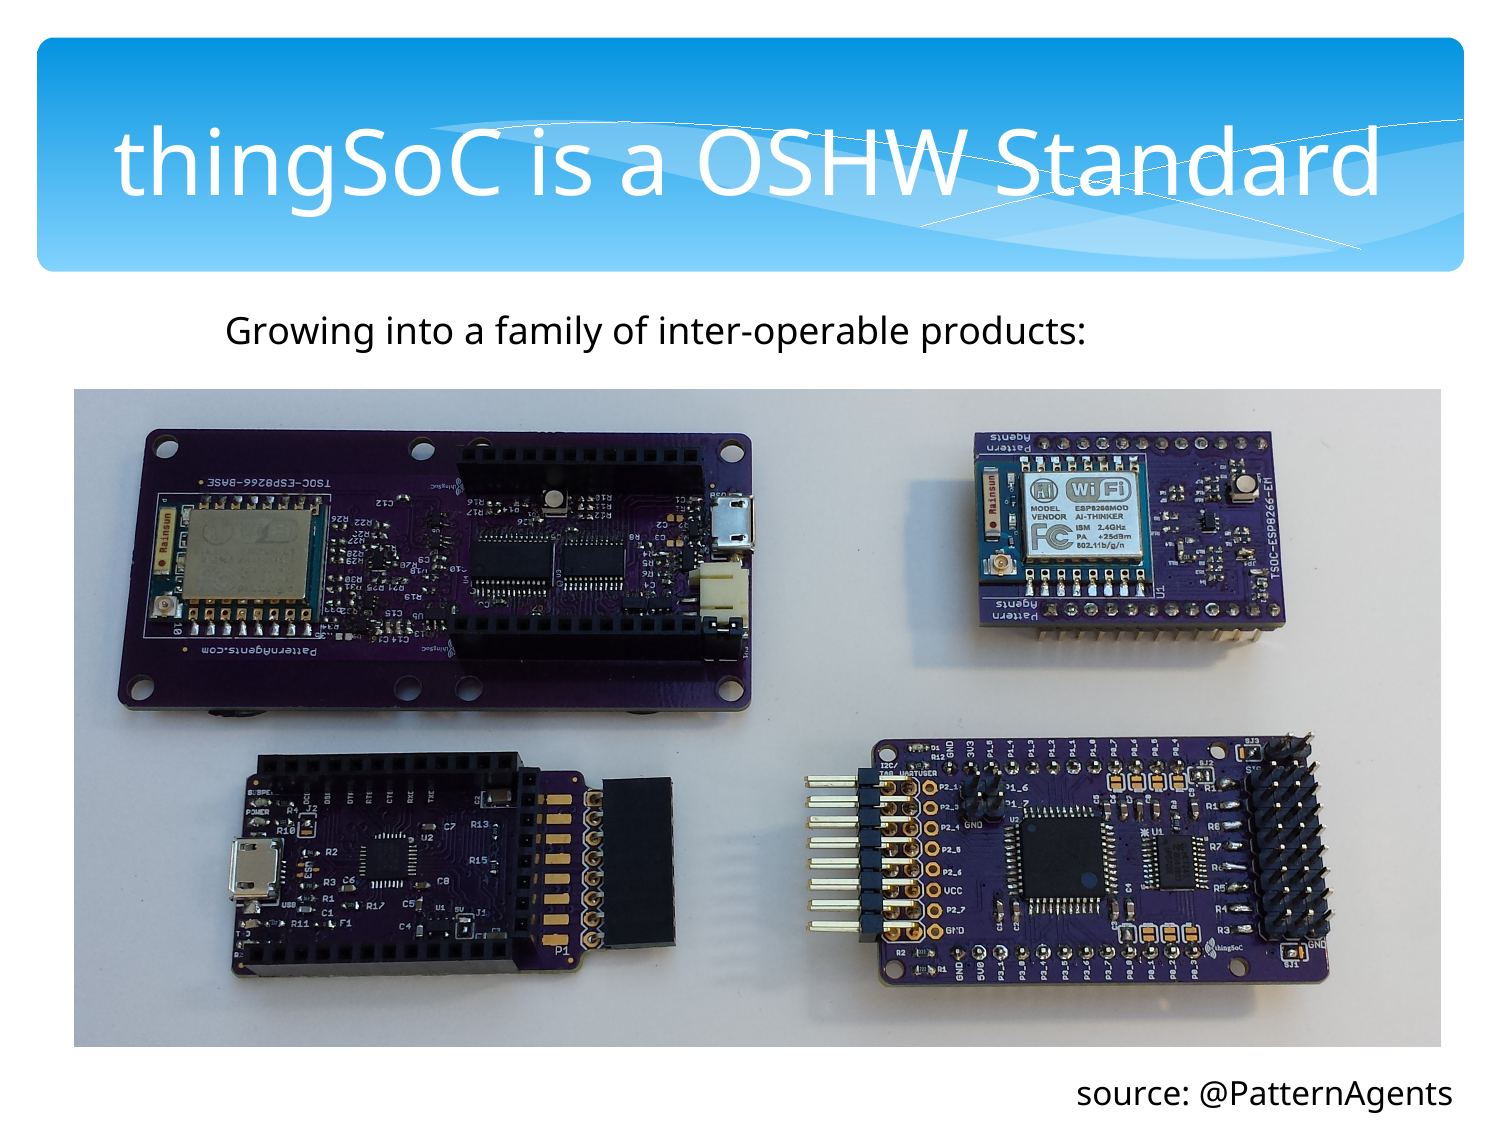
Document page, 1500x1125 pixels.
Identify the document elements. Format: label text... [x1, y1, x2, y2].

text_box Growing into a family of inter-operable products: [210, 299, 1276, 361]
picture [74, 389, 1441, 1047]
text_box source: @PatternAgents [1045, 1064, 1486, 1120]
title thingSoC is a OSHW Standard [75, 40, 1426, 276]
